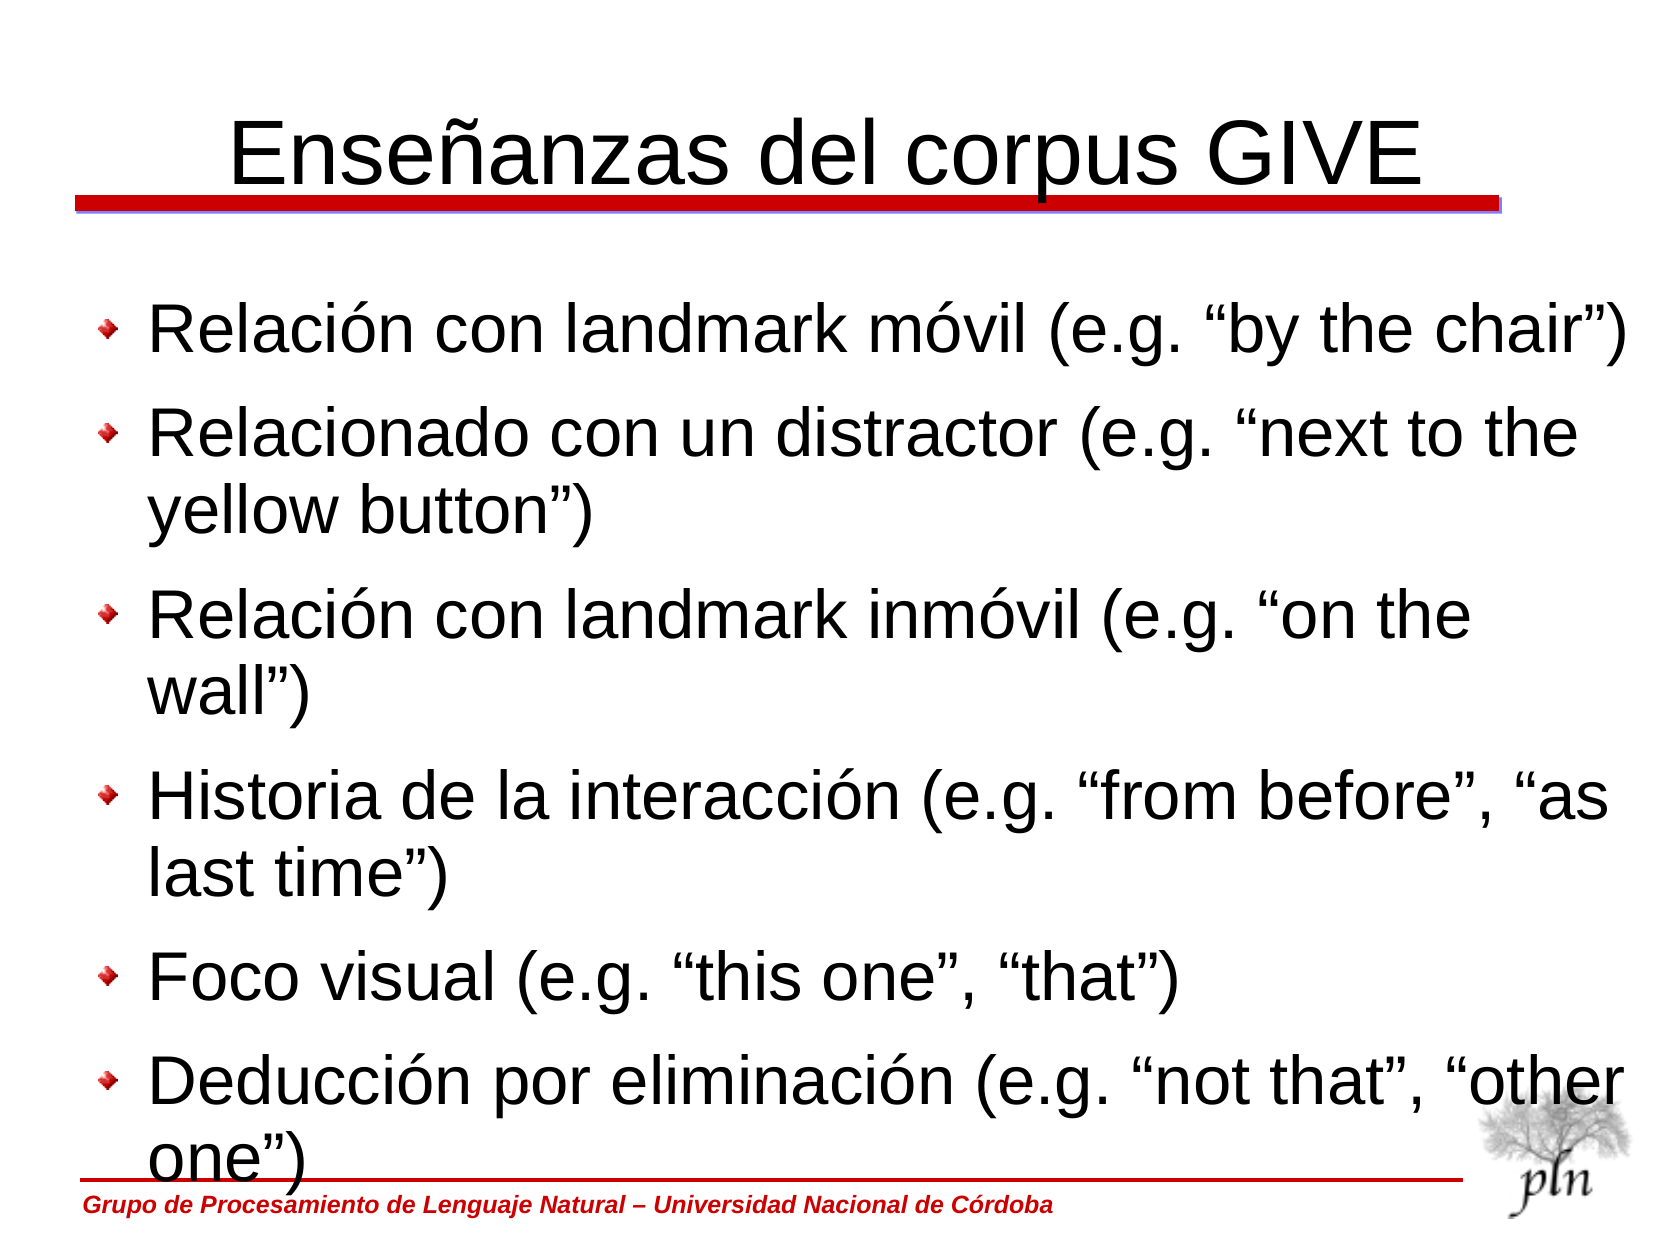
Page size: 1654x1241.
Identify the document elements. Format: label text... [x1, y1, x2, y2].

title Enseñanzas del corpus GIVE [82, 56, 1571, 250]
list Relación con landmark móvil (e.g. “by the chair”) Relacionado con un distractor (e.g. “next to the yellow button”) Relación con landmark inmóvil (e.g. “on the wall”) Historia de la interacción (e.g. “from before”, “as last time”) Foco visual (e.g. “this one”, “that”) Deducción por eliminación (e.g. “not that”, “other one”) [82, 290, 1654, 1241]
